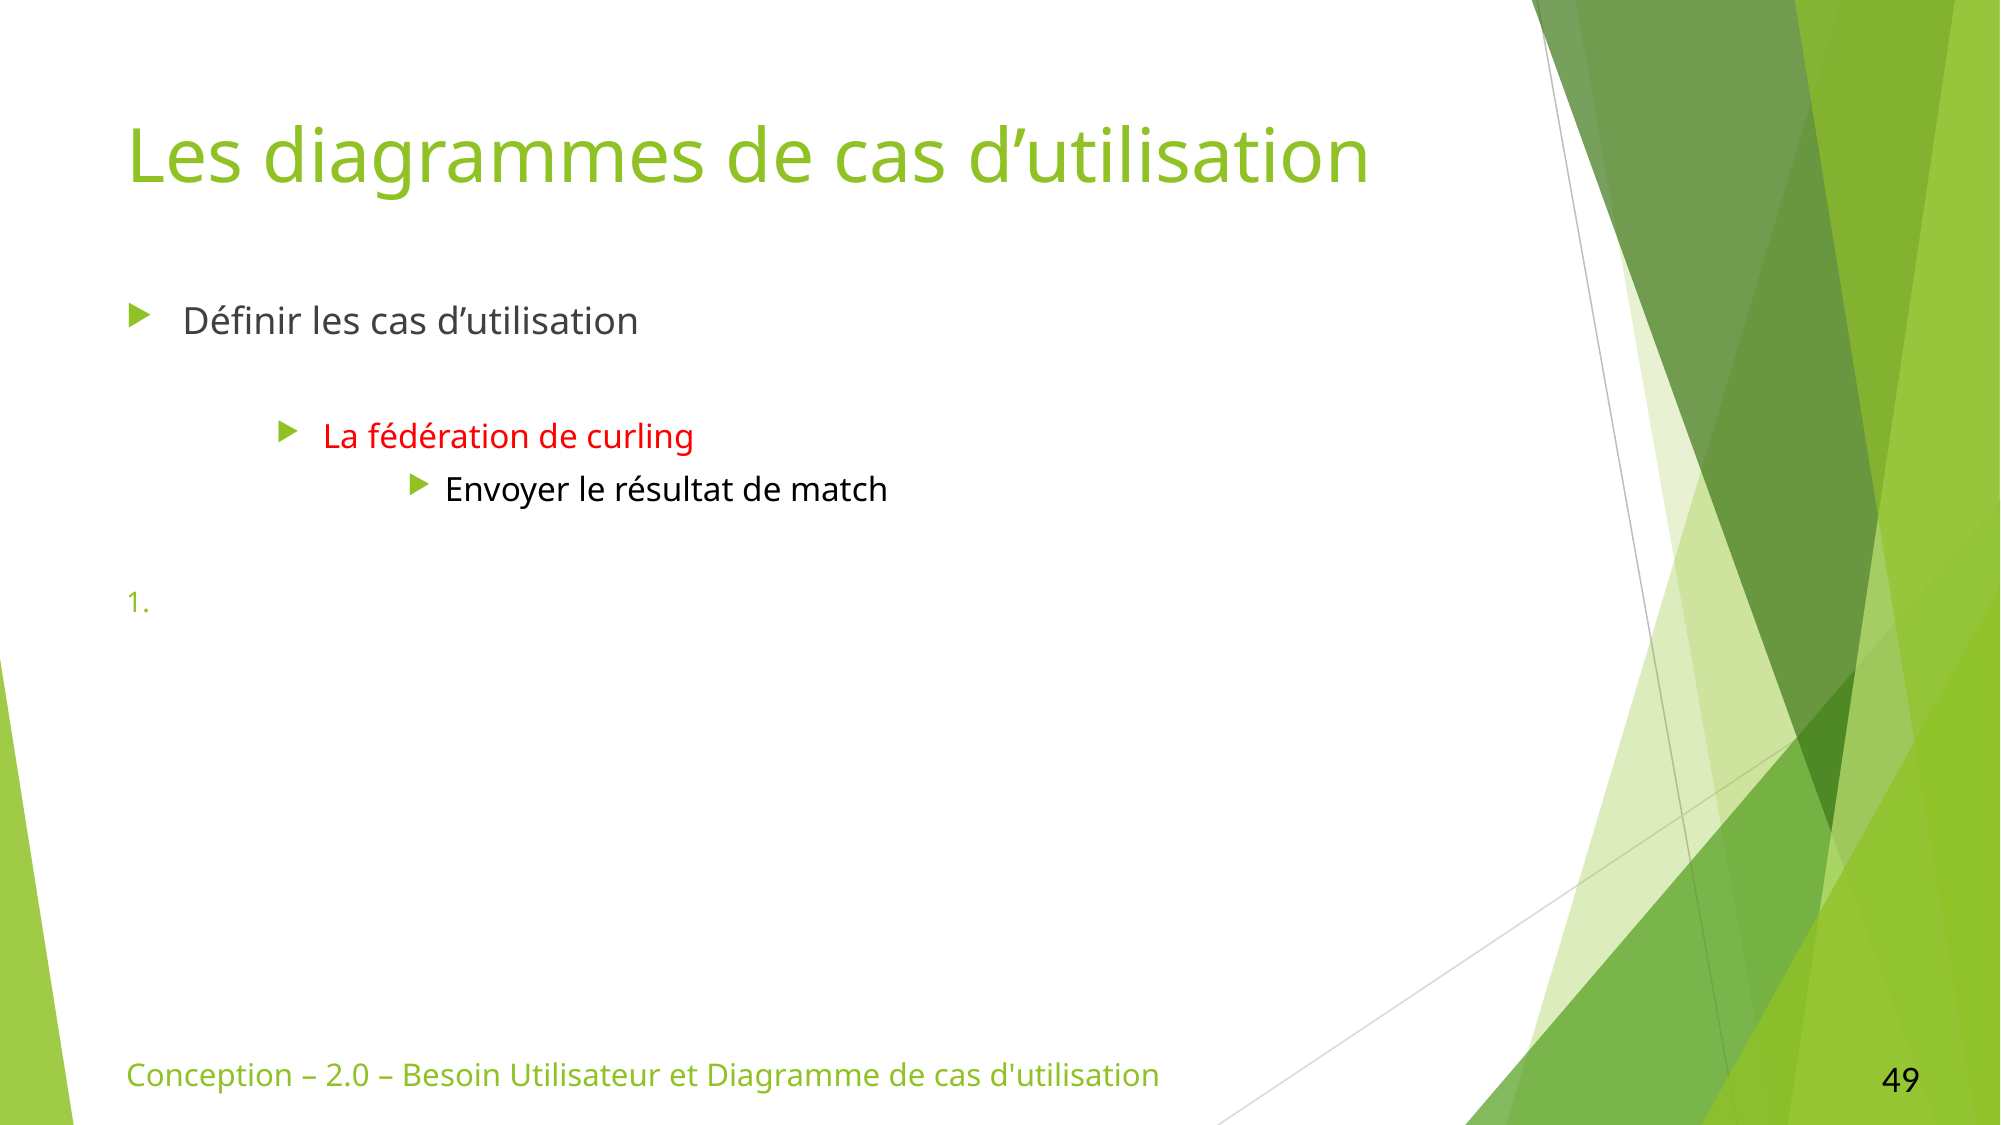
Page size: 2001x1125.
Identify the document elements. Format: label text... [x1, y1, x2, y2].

title Les diagrammes de cas d’utilisation [111, 99, 1522, 298]
text_box [1866, 1047, 1979, 1108]
list Définir les cas d’utilisation La fédération de curling Envoyer le résultat de match [111, 298, 1522, 992]
text_box Conception – 2.0 – Besoin Utilisateur et Diagramme de cas d'utilisation [111, 1047, 1210, 1109]
